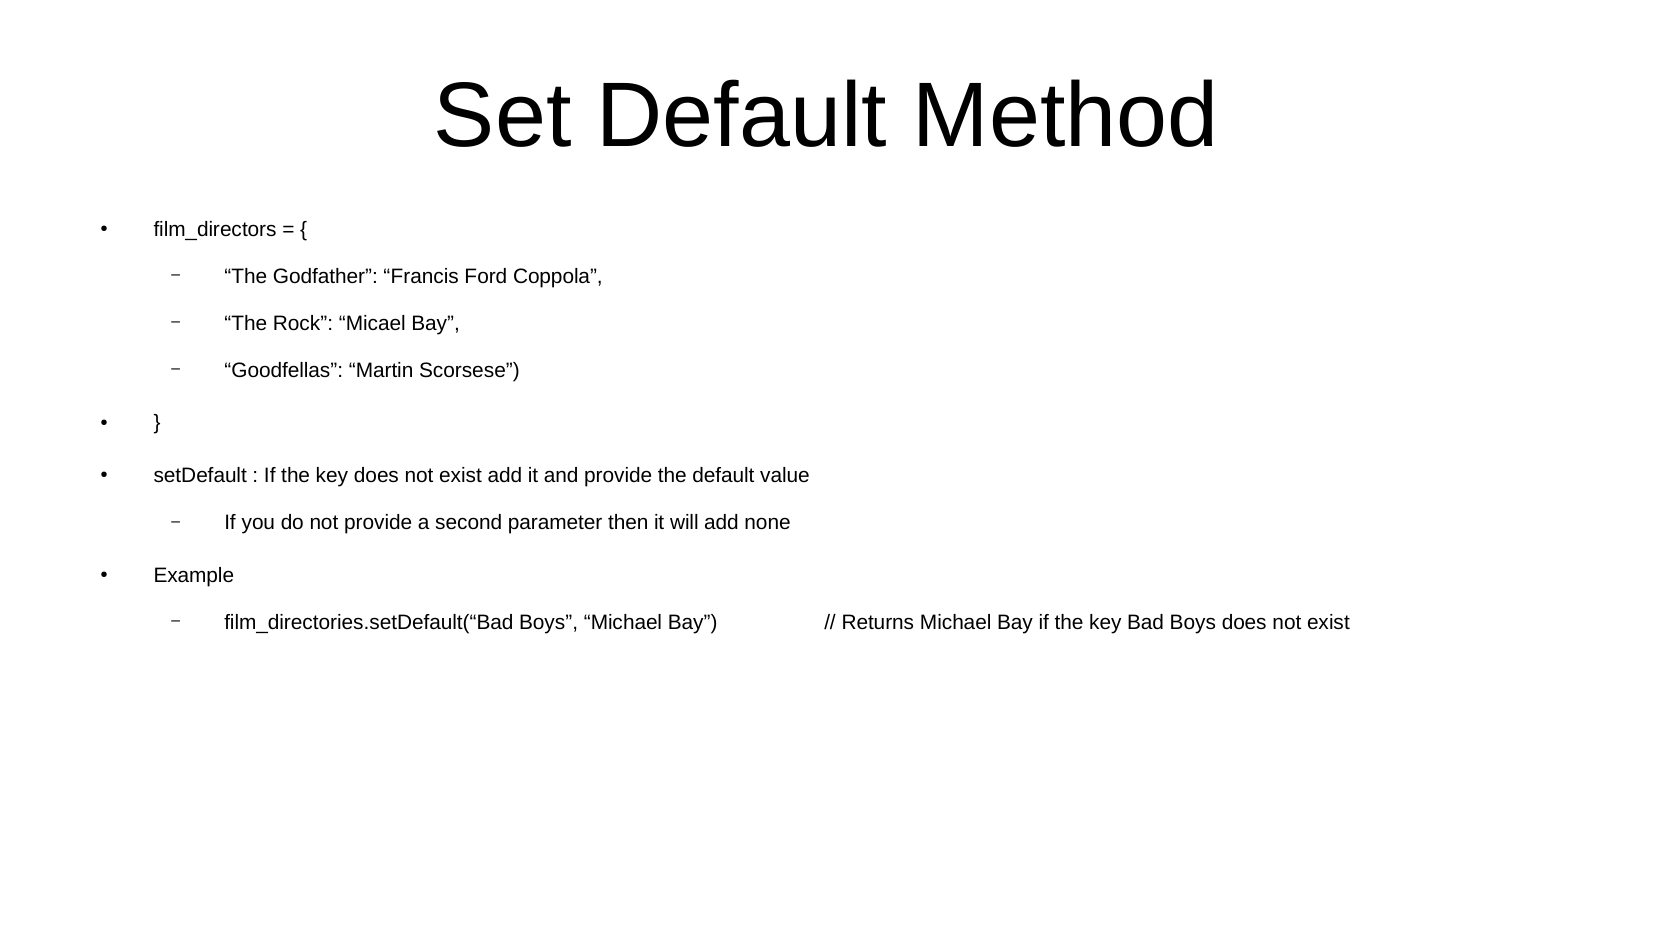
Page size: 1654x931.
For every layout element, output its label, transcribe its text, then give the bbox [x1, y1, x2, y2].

list film_directors = { “The Godfather”: “Francis Ford Coppola”, “The Rock”: “Micael Bay”, “Goodfellas”: “Martin Scorsese”) } setDefault : If the key does not exist add it and provide the default value If you do not provide a second parameter then it will add none Example film_directories.setDefault(“Bad Boys”, “Michael Bay”) // Returns Michael Bay if the key Bad Boys does not exist [82, 217, 1576, 901]
title Set Default Method [82, 37, 1571, 193]
